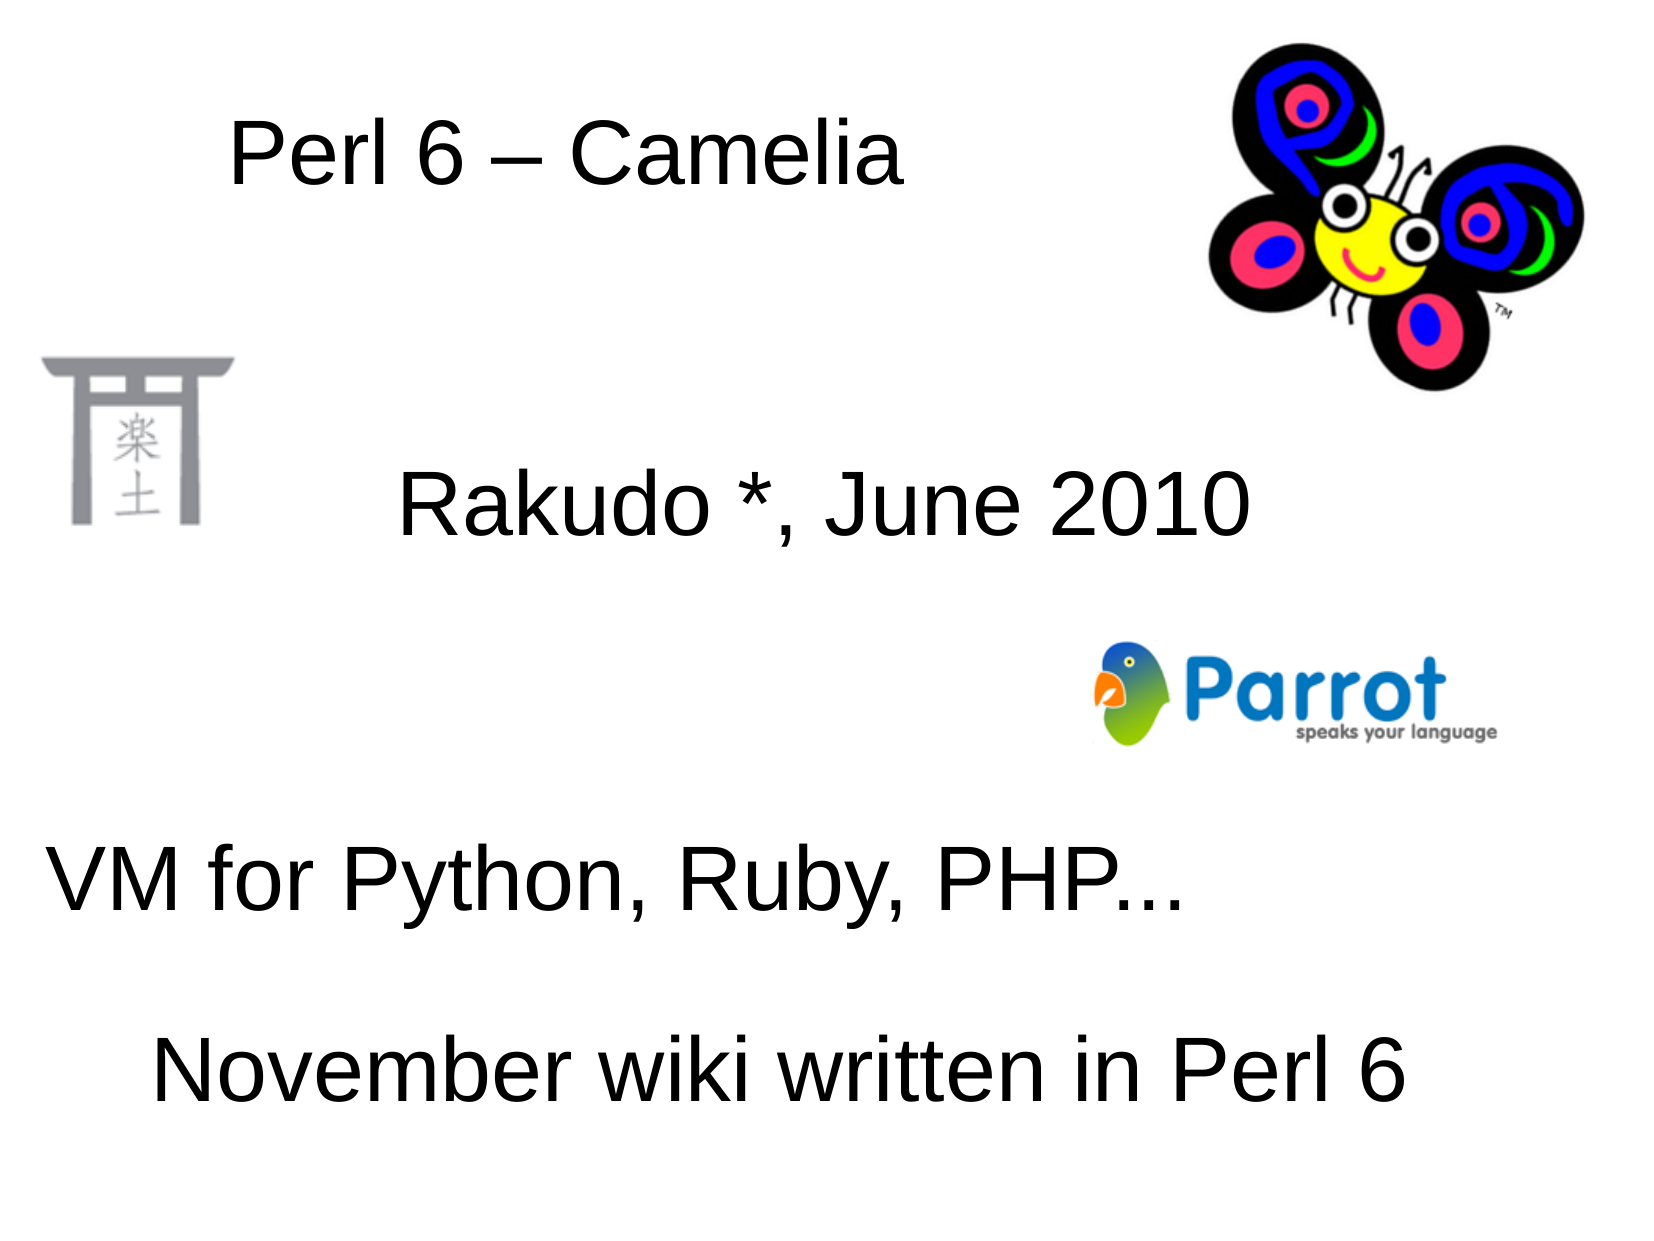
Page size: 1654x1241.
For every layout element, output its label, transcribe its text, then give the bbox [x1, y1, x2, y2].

title VM for Python, Ruby, PHP... [33, 782, 1201, 976]
title Perl 6 – Camelia [82, 56, 1051, 250]
picture [32, 338, 241, 547]
picture [1092, 640, 1501, 751]
picture [1200, 37, 1592, 402]
title Rakudo *, June 2010 [300, 407, 1351, 601]
title November wiki written in Perl 6 [68, 973, 1494, 1166]
